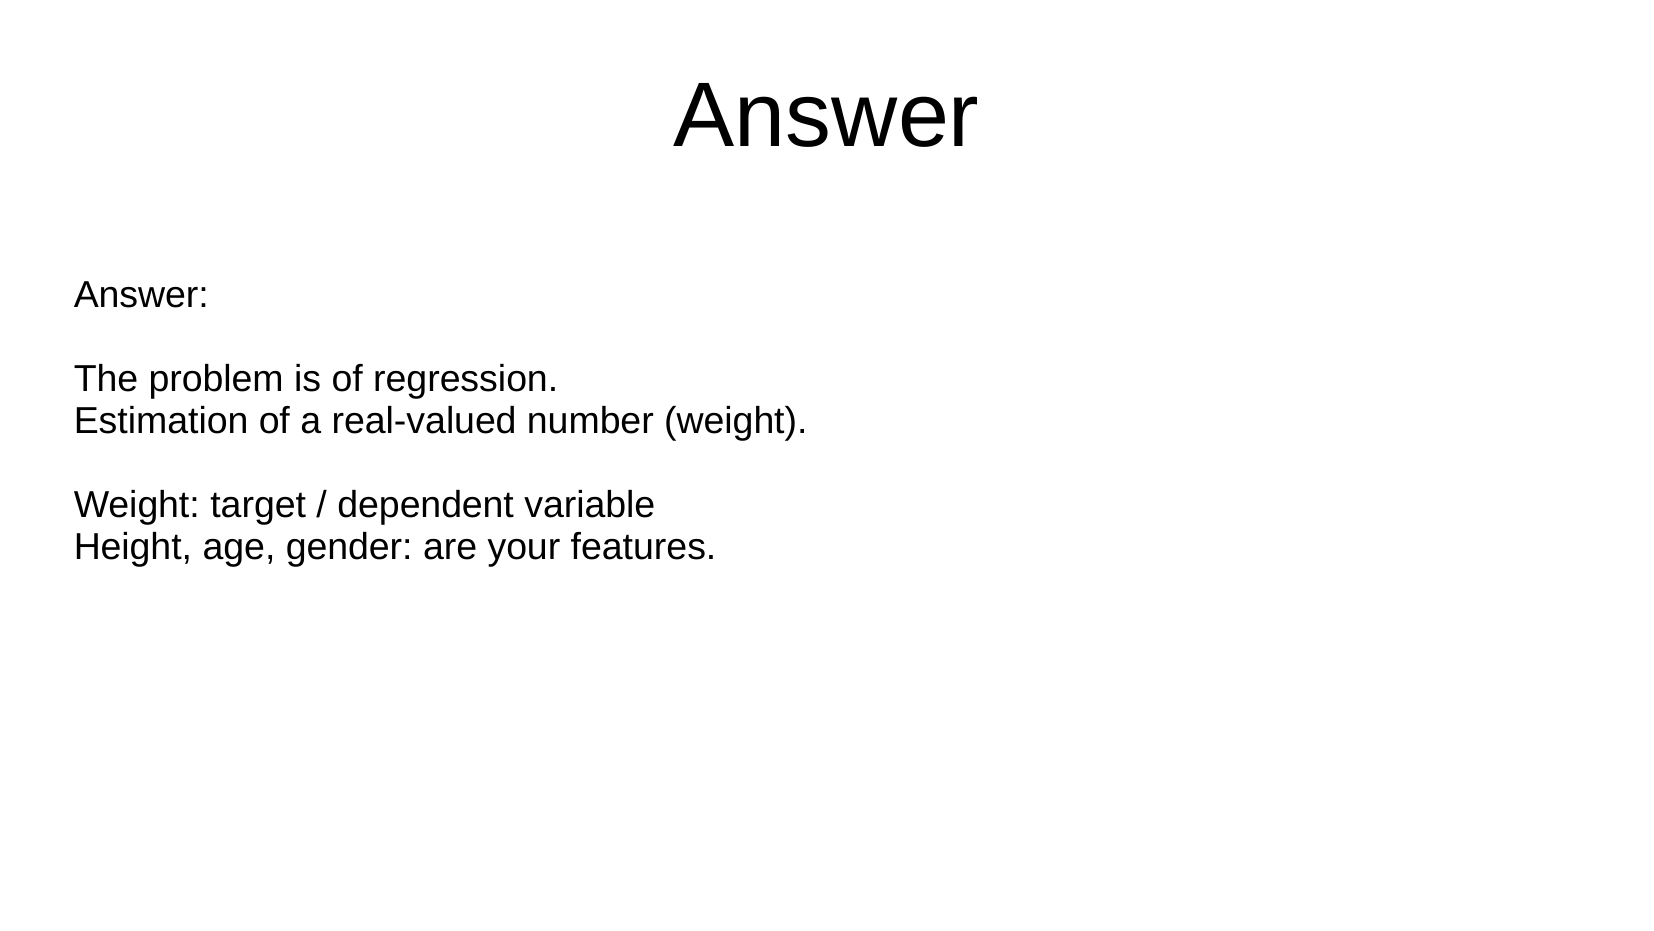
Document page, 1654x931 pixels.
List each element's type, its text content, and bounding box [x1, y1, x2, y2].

title Answer [82, 37, 1571, 193]
text_box Answer: The problem is of regression. Estimation of a real-valued number (weight). Weight: target / dependent variable Height, age, gender: are your features. [59, 265, 975, 617]
